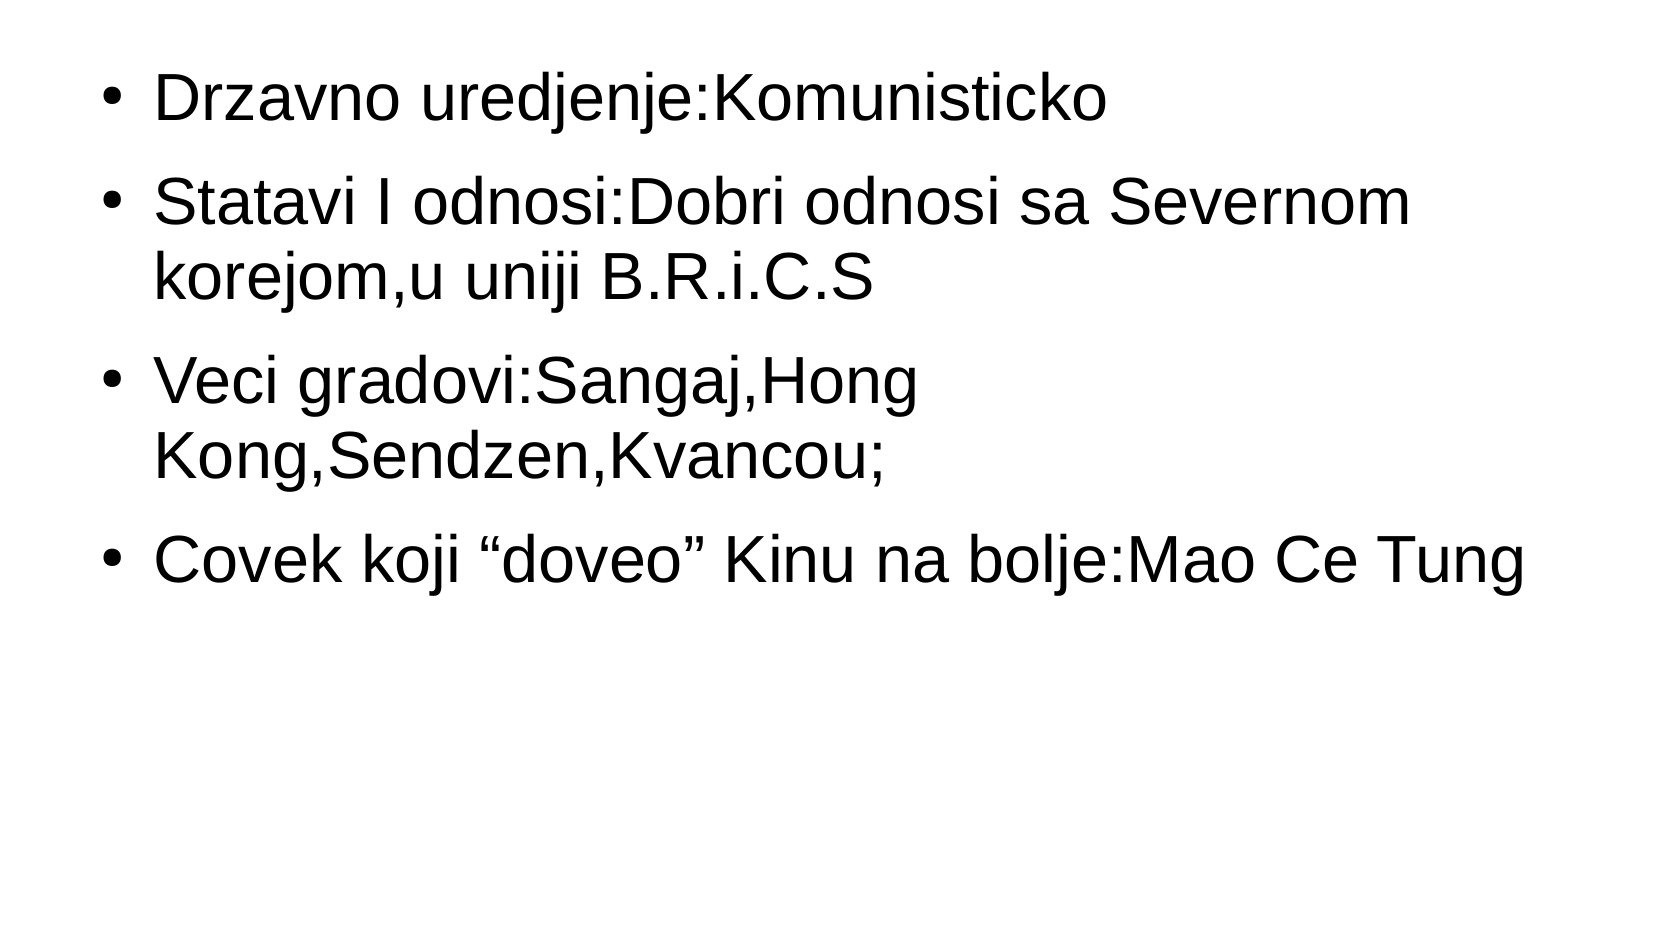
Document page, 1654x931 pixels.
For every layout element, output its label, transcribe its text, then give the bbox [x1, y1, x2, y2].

list Drzavno uredjenje:Komunisticko Statavi I odnosi:Dobri odnosi sa Severnom korejom,u uniji B.R.i.C.S Veci gradovi:Sangaj,Hong Kong,Sendzen,Kvancou; Covek koji “doveo” Kinu na bolje:Mao Ce Tung [82, 60, 1571, 856]
